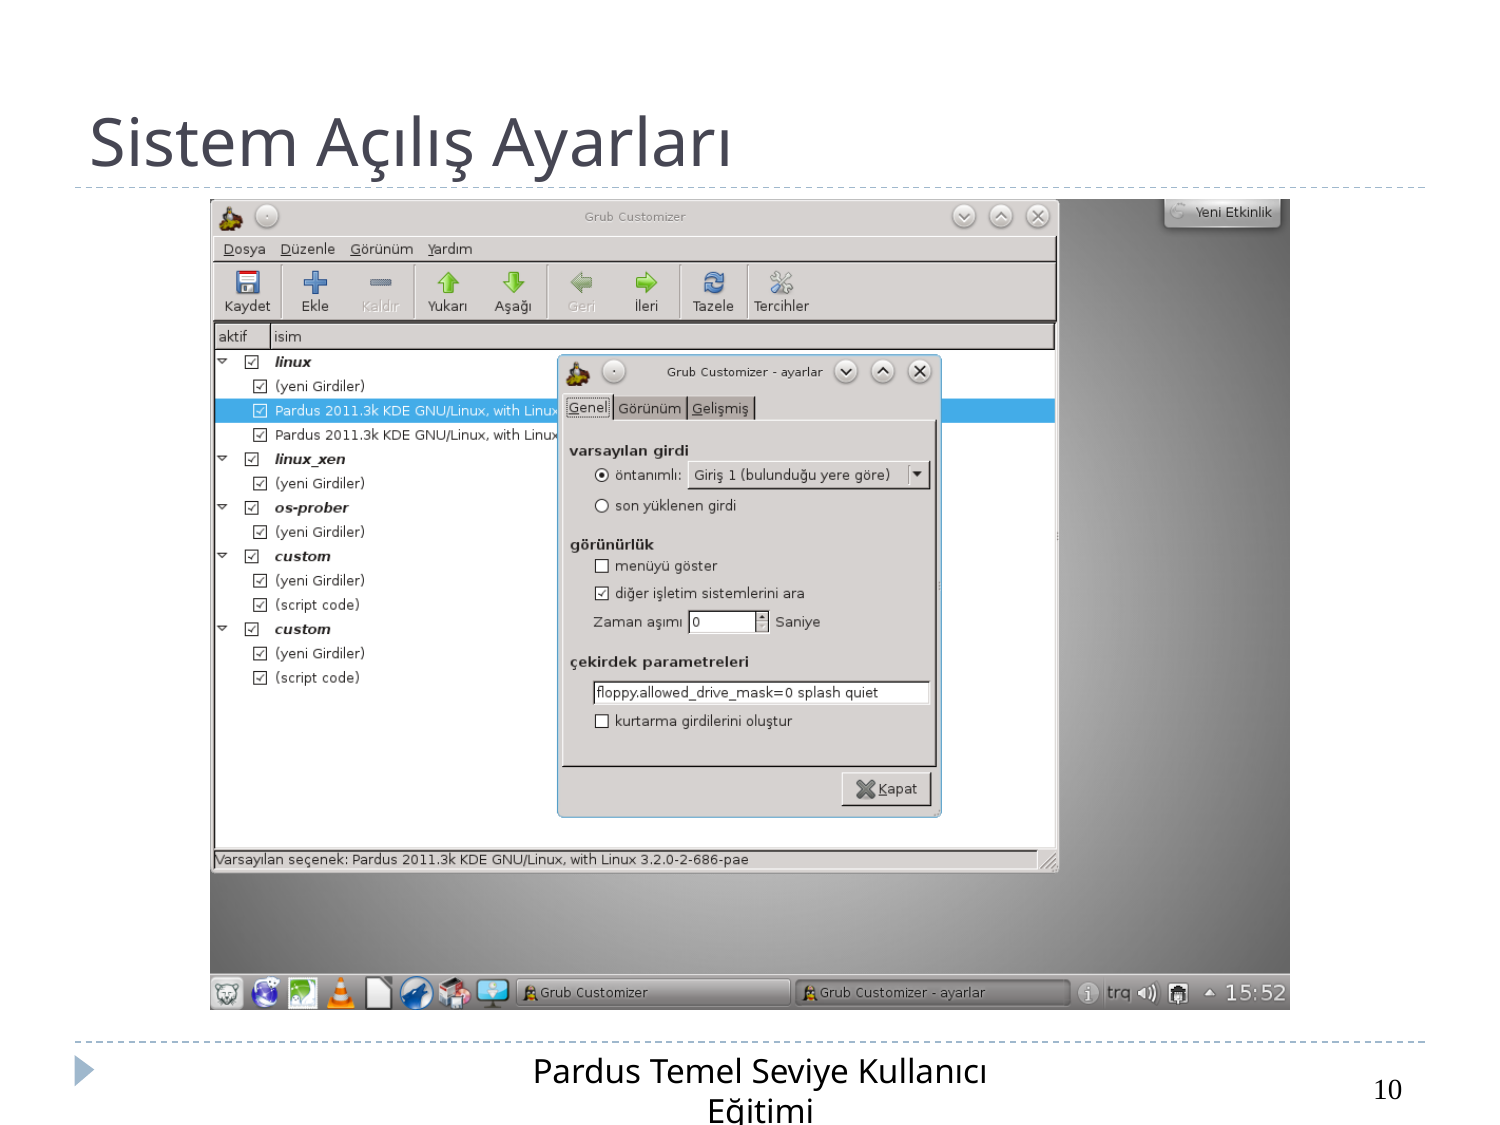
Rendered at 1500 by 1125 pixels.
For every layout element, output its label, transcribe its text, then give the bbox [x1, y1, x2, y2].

picture [210, 199, 1290, 1010]
title Sistem Açılış Ayarları [75, 24, 1425, 188]
